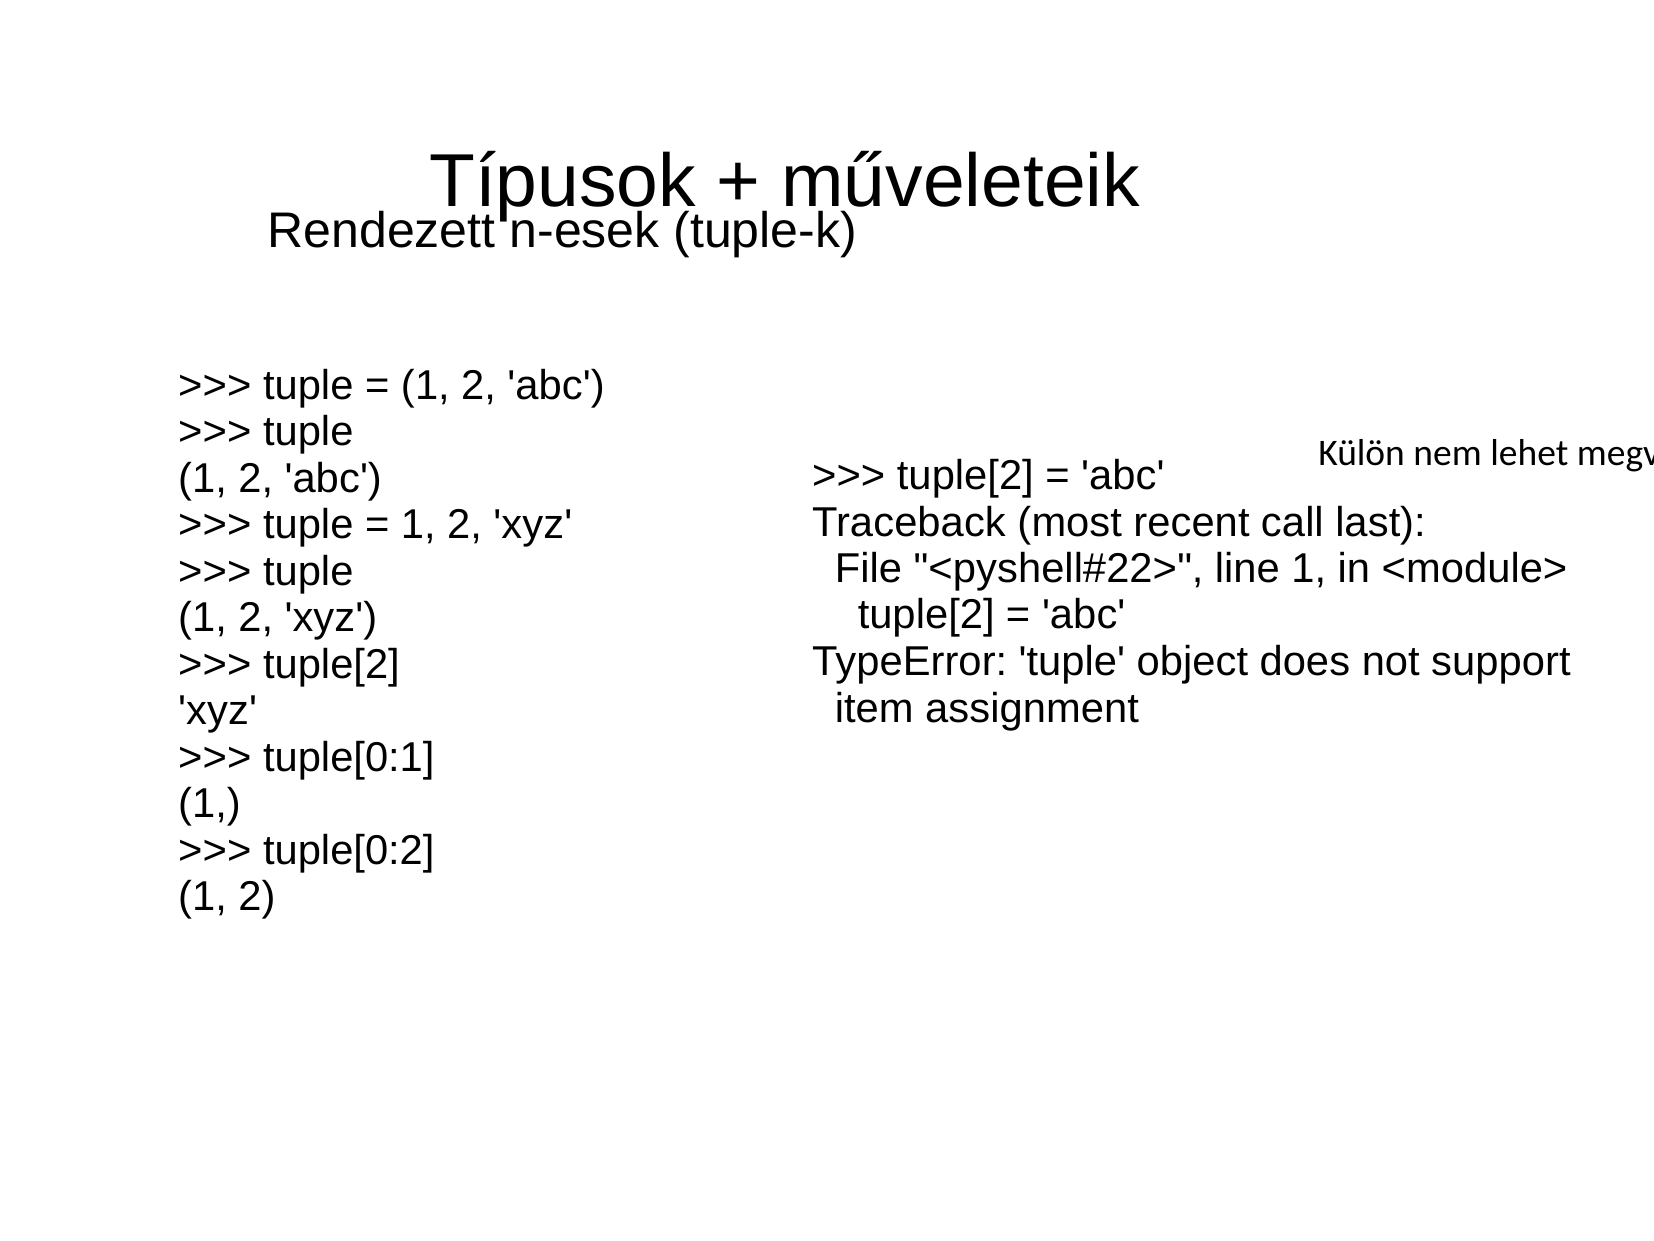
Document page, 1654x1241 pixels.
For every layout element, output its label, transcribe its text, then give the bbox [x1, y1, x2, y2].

text_box >>> tuple = (1, 2, 'abc') >>> tuple (1, 2, 'abc') >>> tuple = 1, 2, 'xyz' >>> tuple (1, 2, 'xyz') >>> tuple[2] 'xyz' >>> tuple[0:1] (1,) >>> tuple[0:2] (1, 2) [163, 354, 621, 981]
text_box >>> tuple[2] = 'abc' Traceback (most recent call last): File "<pyshell#22>", line 1, in <module> tuple[2] = 'abc' TypeError: 'tuple' object does not support item assignment [797, 444, 1598, 742]
text_box Rendezett n-esek (tuple-k) [253, 195, 873, 267]
text_box Külön nem lehet megváltoztatni az elemeket [1303, 420, 1654, 482]
text_box Típusok + műveleteik [414, 88, 1182, 188]
